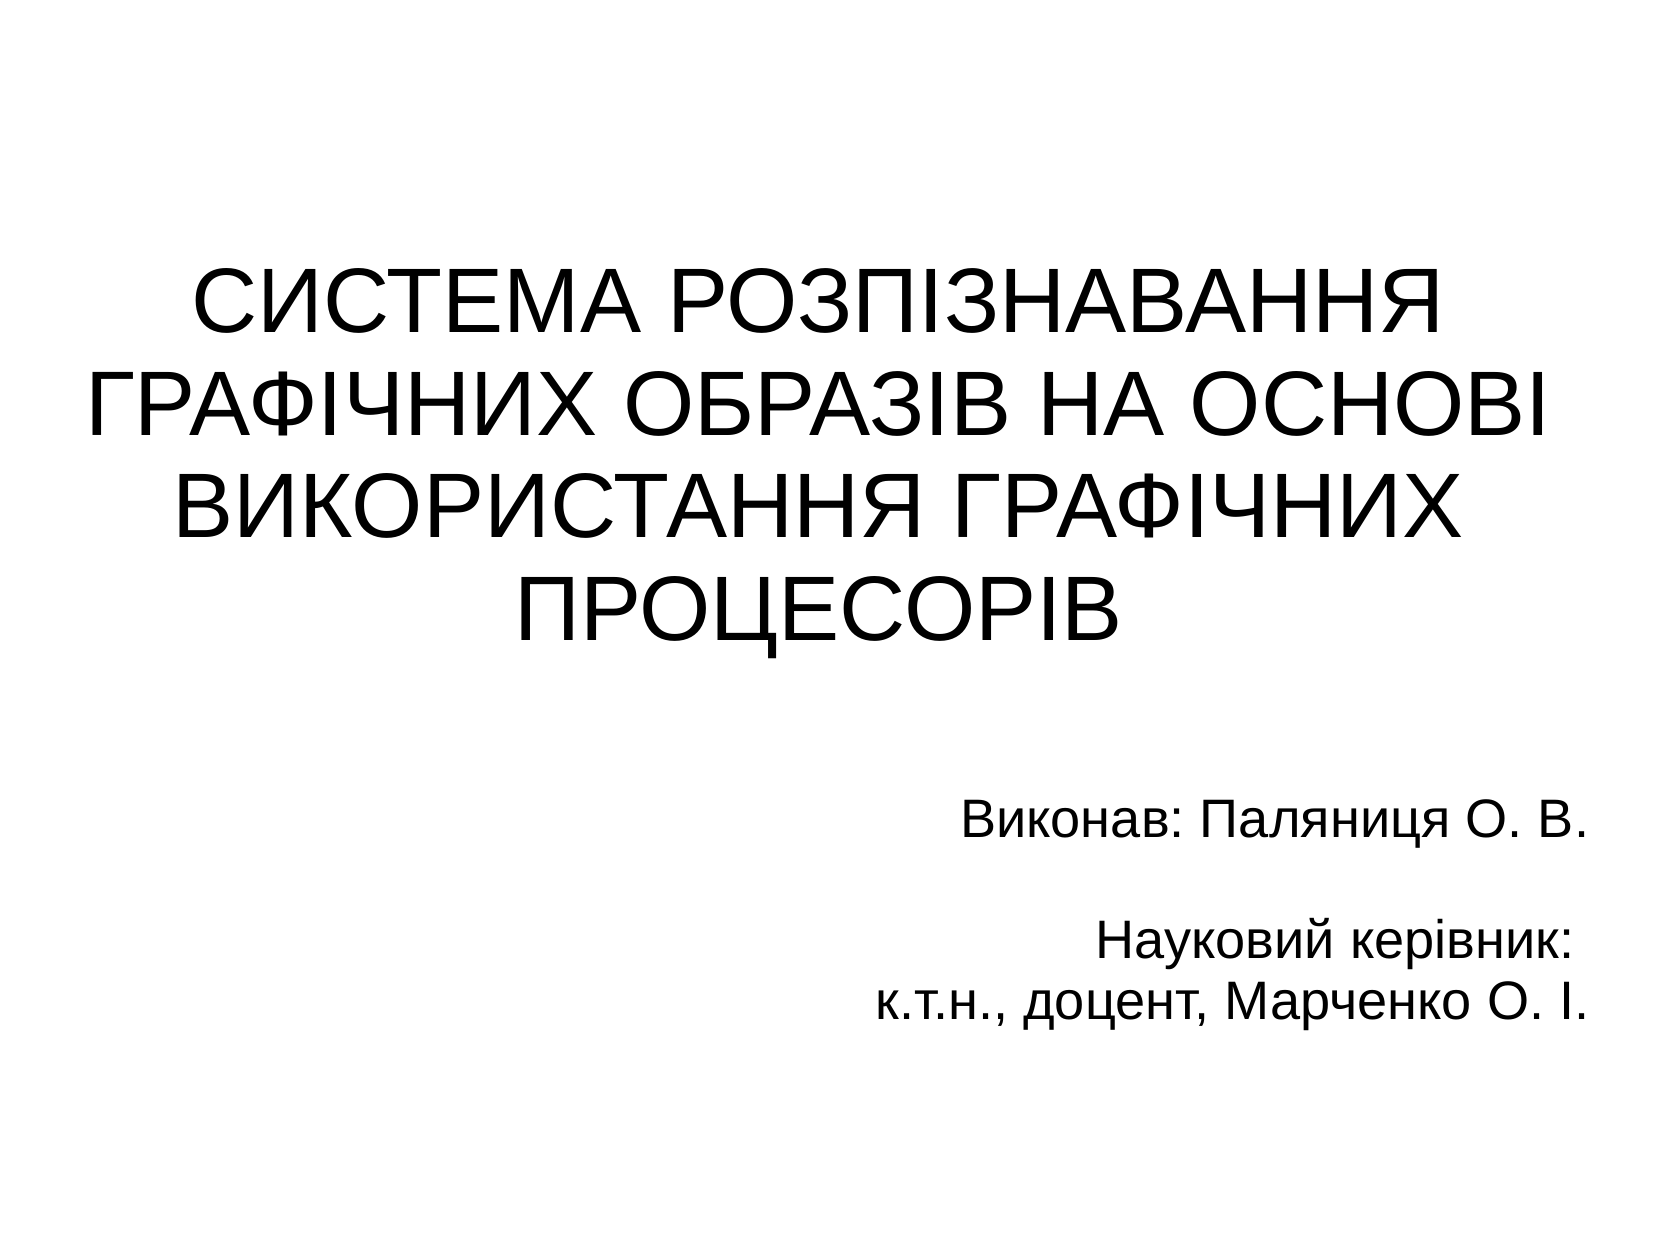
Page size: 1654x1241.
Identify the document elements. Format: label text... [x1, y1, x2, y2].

subtitle Виконав: Паляниця О. В. Науковий керівник: к.т.н., доцент, Марченко О. І. [101, 779, 1591, 1040]
title СИСТЕМА РОЗПІЗНАВАННЯ ГРАФІЧНИХ ОБРАЗІВ НА ОСНОВІ ВИКОРИСТАННЯ ГРАФІЧНИХ ПРОЦЕСОРІВ [75, 249, 1564, 661]
